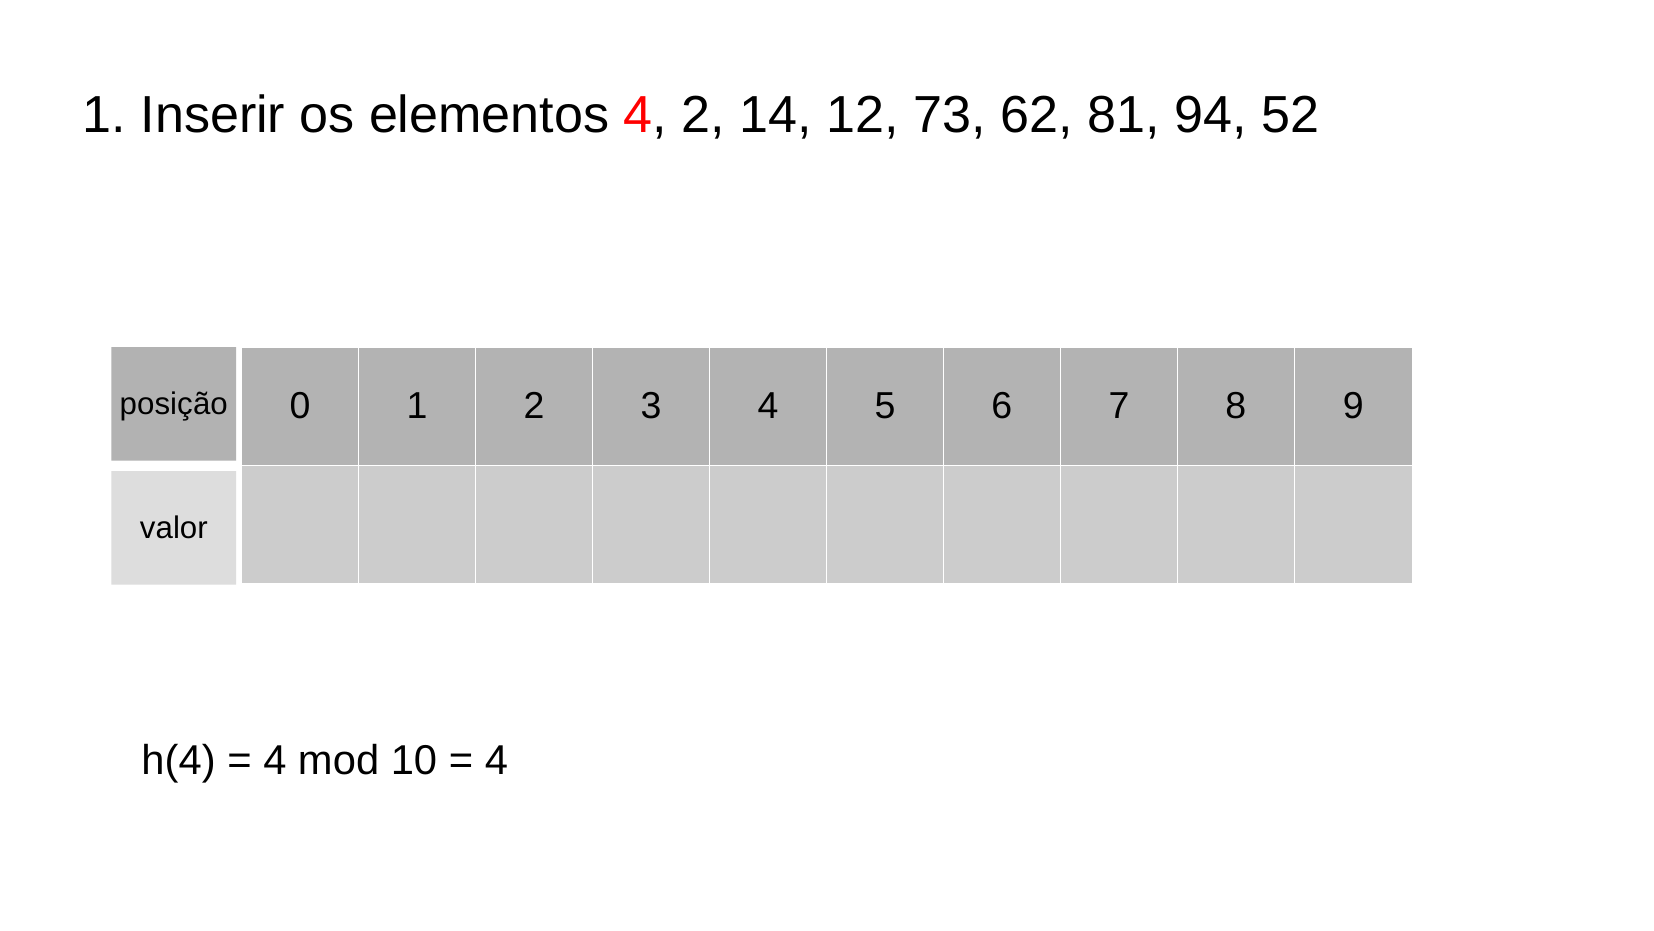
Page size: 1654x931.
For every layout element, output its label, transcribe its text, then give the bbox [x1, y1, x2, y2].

text_box valor [111, 471, 237, 585]
table_header 0 [242, 348, 358, 465]
title 1. Inserir os elementos 4, 2, 14, 12, 73, 62, 81, 94, 52 [82, 37, 1571, 193]
table_header 7 [1061, 348, 1177, 465]
table_cell [242, 466, 358, 583]
table_header 1 [359, 348, 475, 465]
table_header 9 [1295, 348, 1412, 465]
table_header 3 [593, 348, 709, 465]
table_header 6 [944, 348, 1060, 465]
table_cell [359, 466, 475, 583]
table_header 8 [1178, 348, 1294, 465]
table_cell [1295, 466, 1412, 583]
text_box posição [111, 347, 237, 461]
table_header 4 [710, 348, 826, 465]
table_header 2 [476, 348, 592, 465]
table_cell [1061, 466, 1177, 583]
table_cell [944, 466, 1060, 583]
table_cell [476, 466, 592, 583]
table_header 5 [827, 348, 943, 465]
text_box h(4) = 4 mod 10 = 4 [126, 729, 603, 838]
table_cell [1178, 466, 1294, 583]
table_cell [710, 466, 826, 583]
table_cell [593, 466, 709, 583]
table_cell [827, 466, 943, 583]
